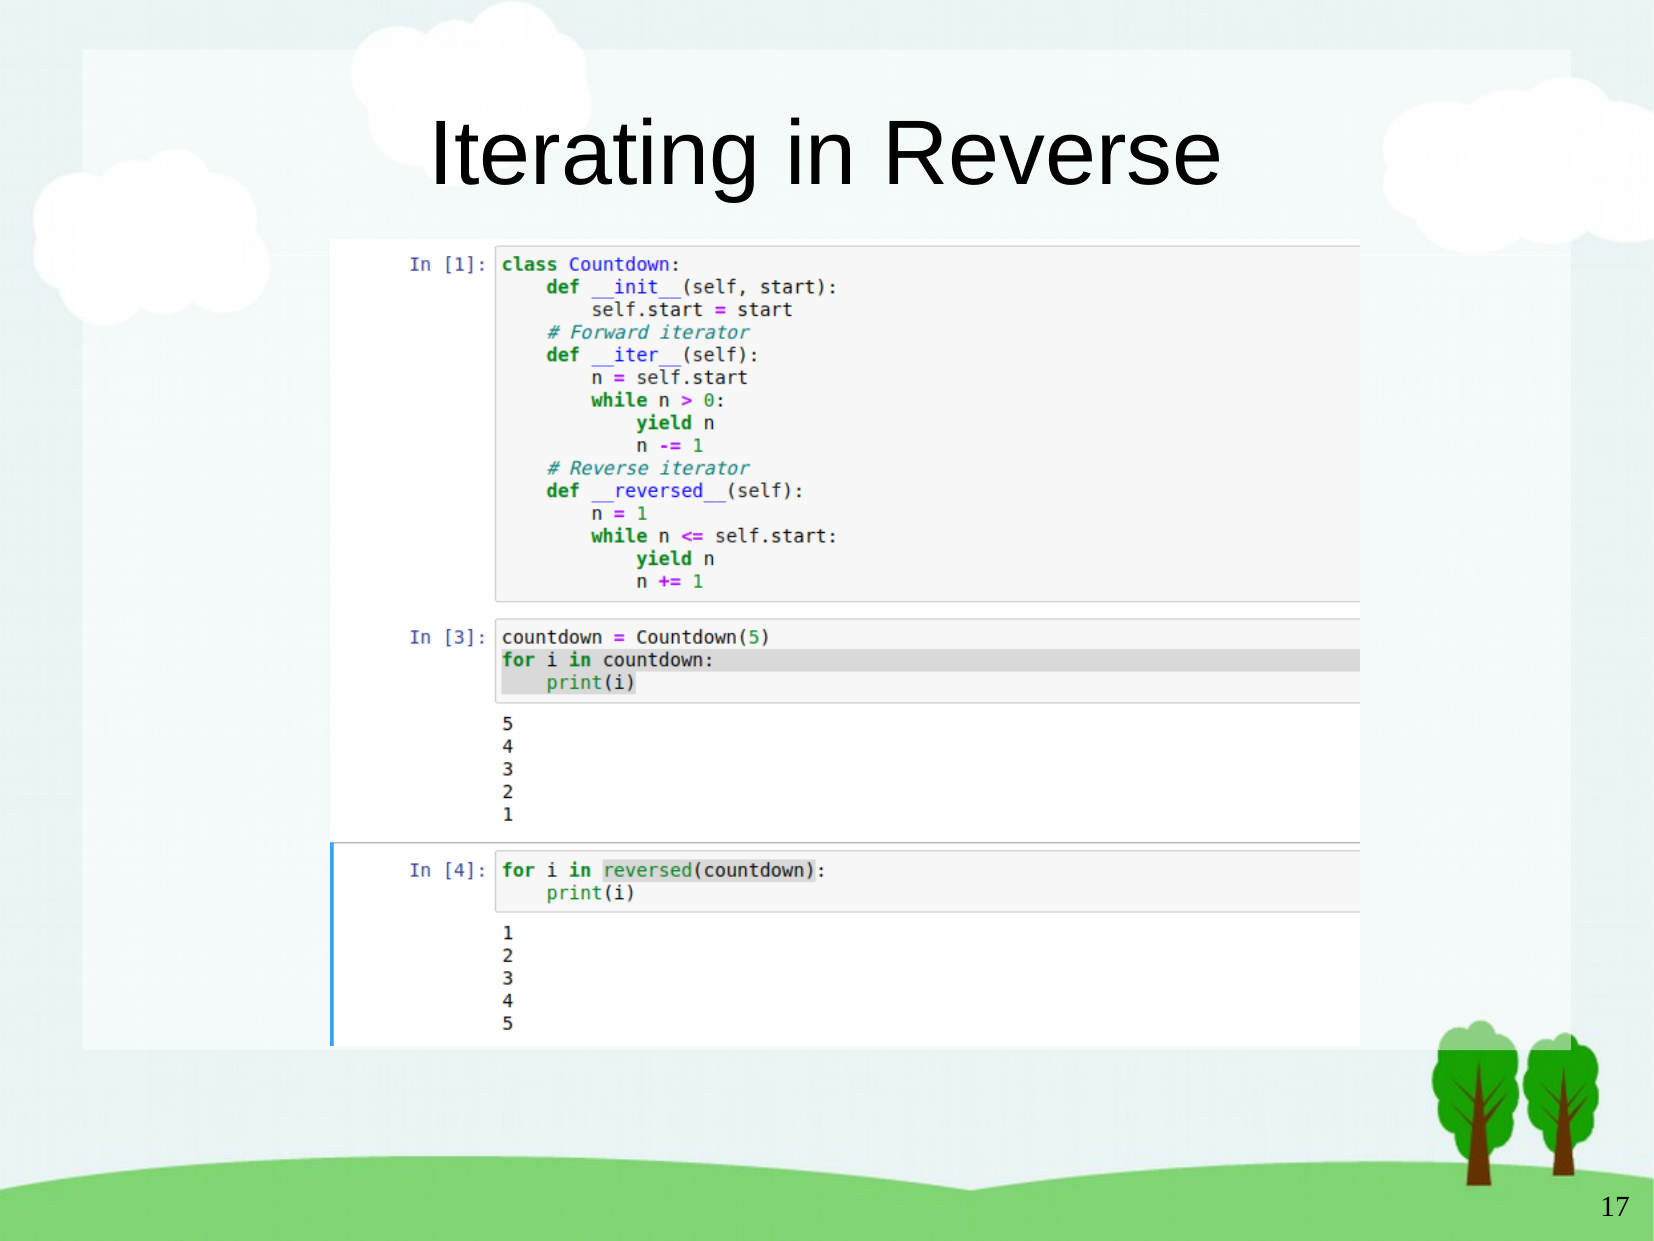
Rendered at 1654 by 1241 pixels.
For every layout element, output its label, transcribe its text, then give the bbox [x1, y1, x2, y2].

list [82, 253, 1571, 1051]
picture [0, 0, 1654, 1241]
title Iterating in Reverse [82, 49, 1571, 253]
